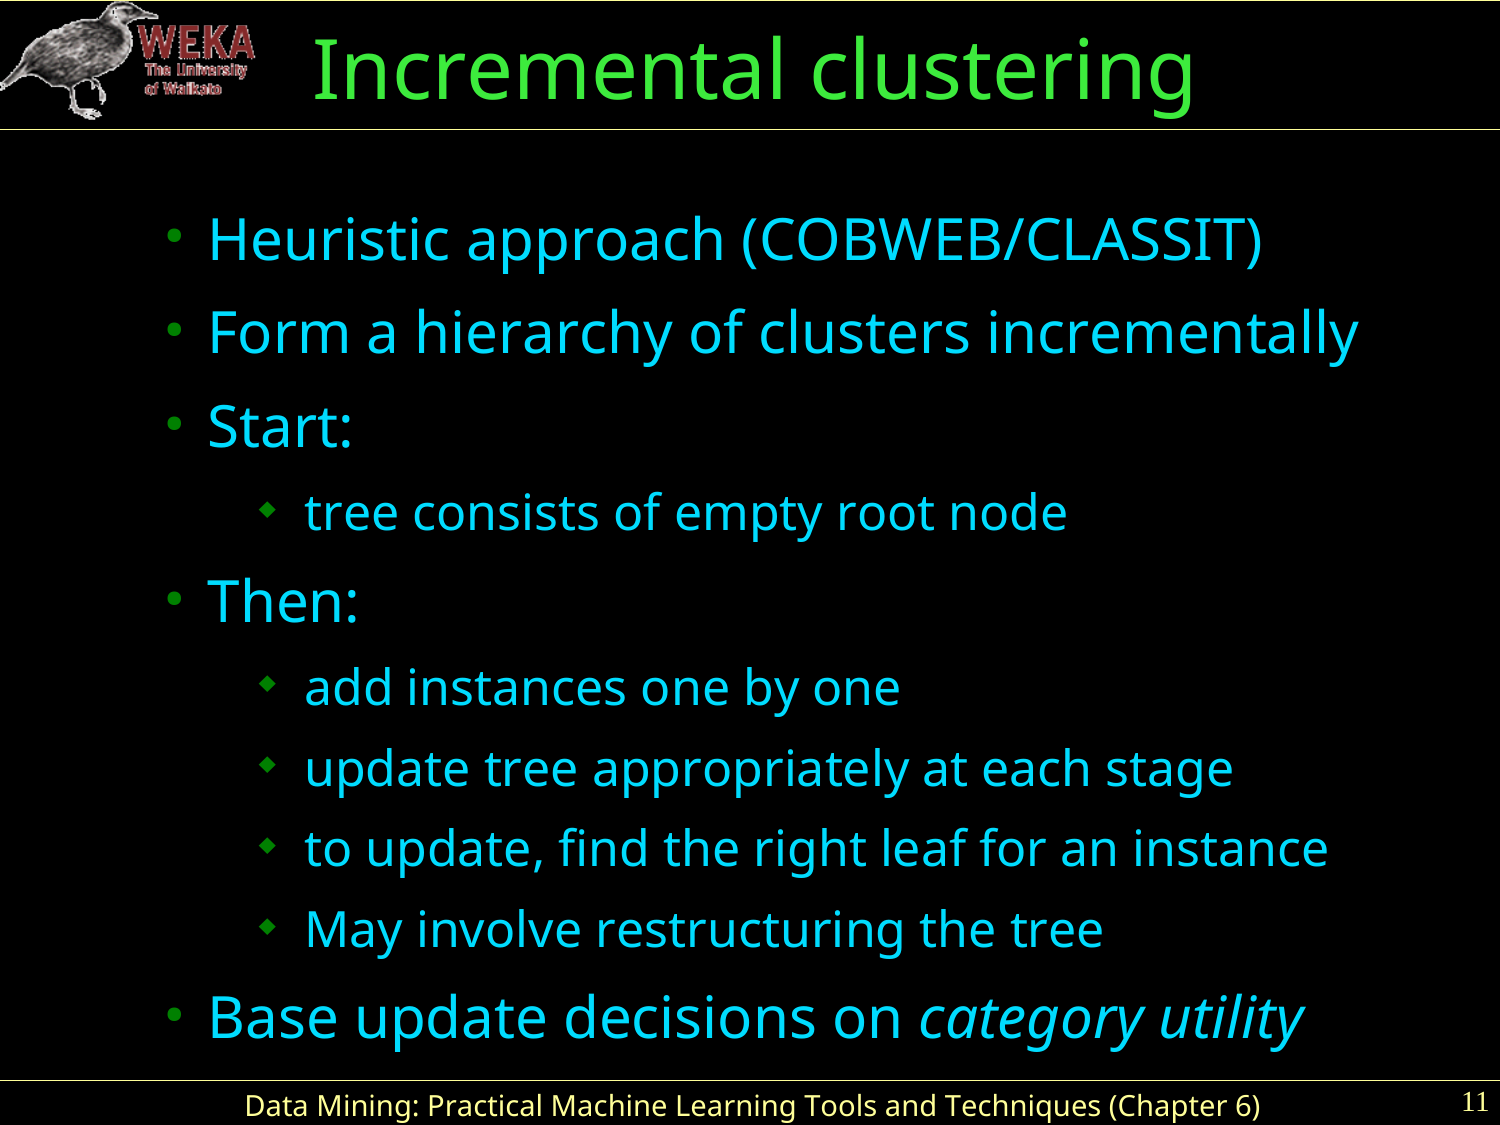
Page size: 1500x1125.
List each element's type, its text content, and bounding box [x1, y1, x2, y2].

picture [0, 1, 266, 129]
list Heuristic approach (COBWEB/CLASSIT) Form a hierarchy of clusters incrementally Start: tree consists of empty root node Then: add instances one by one update tree appropriately at each stage to update, find the right leaf for an instance May involve restructuring the tree Base update decisions on category utility [150, 190, 1388, 984]
title Incremental clustering [297, 0, 1500, 148]
